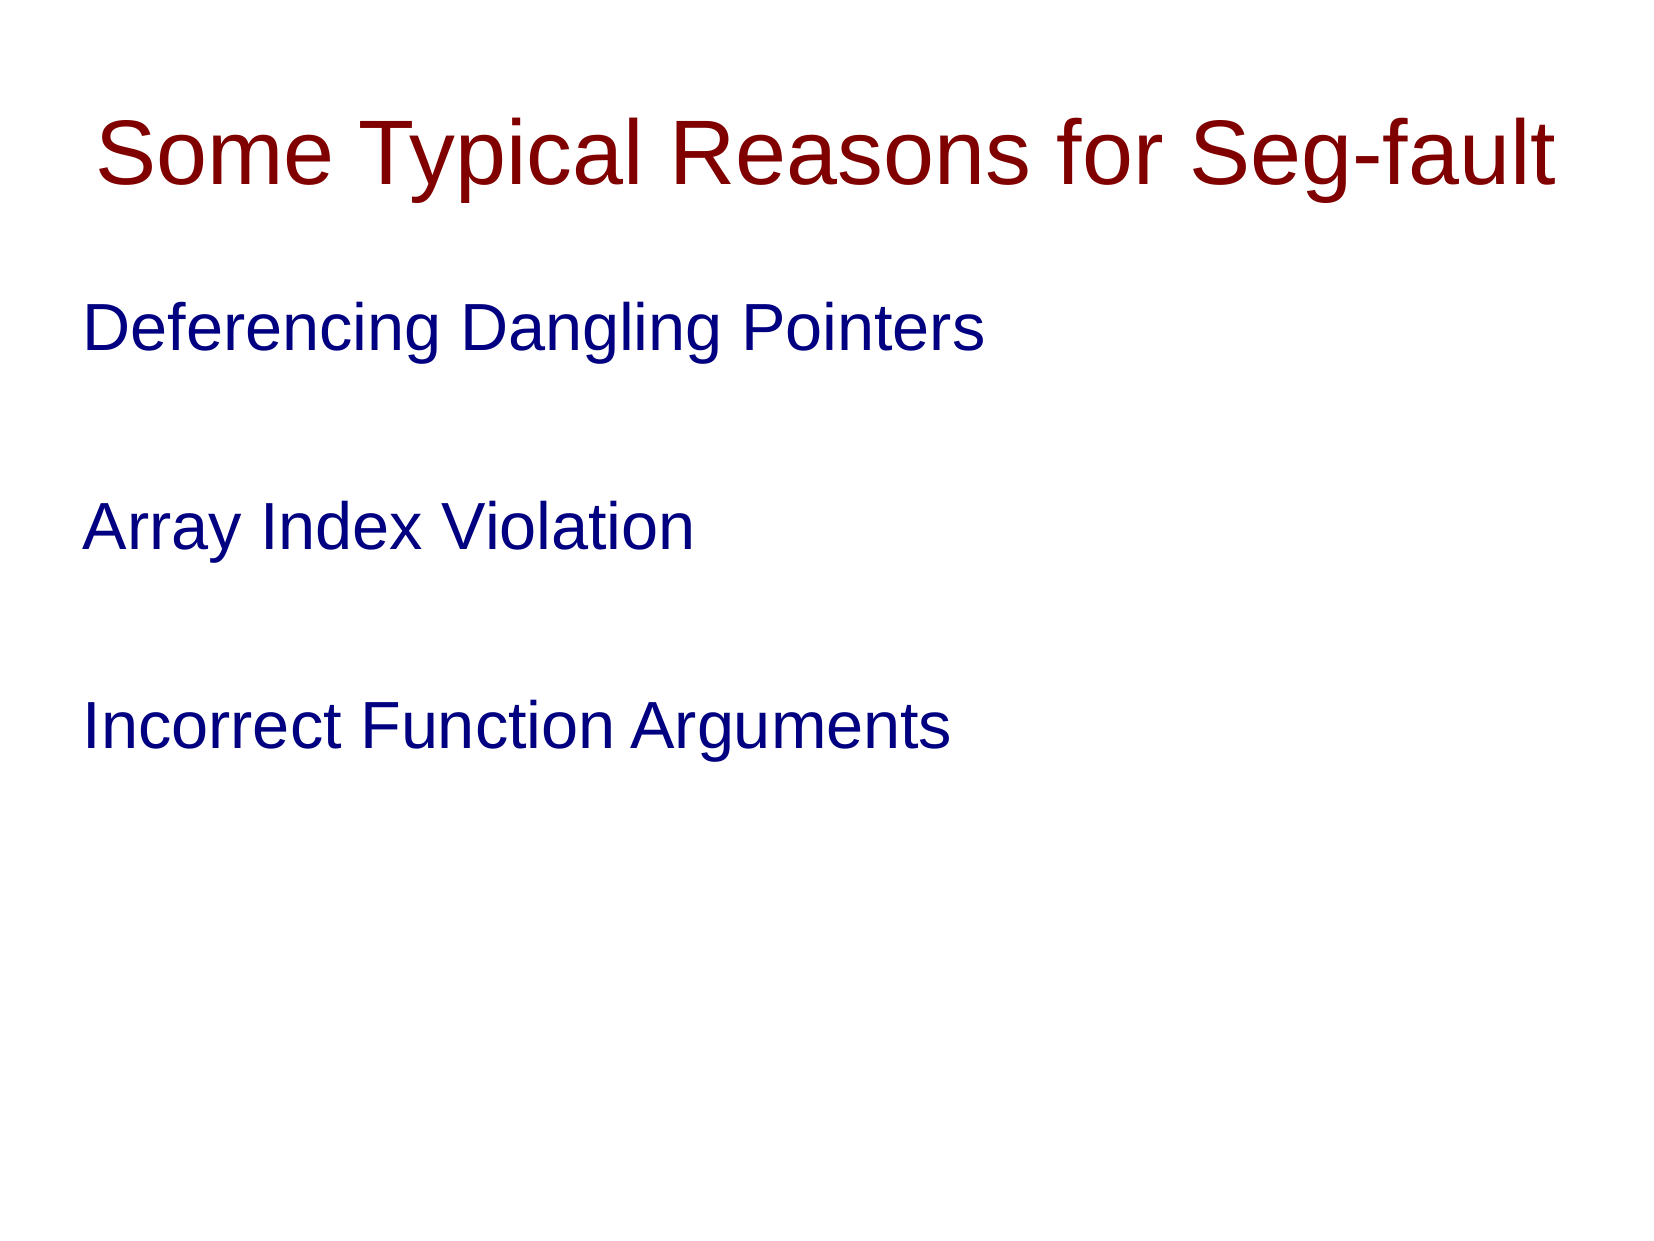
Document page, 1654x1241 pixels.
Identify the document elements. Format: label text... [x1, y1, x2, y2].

list Deferencing Dangling Pointers Array Index Violation Incorrect Function Arguments [82, 290, 1571, 1109]
title Some Typical Reasons for Seg-fault [82, 49, 1571, 257]
